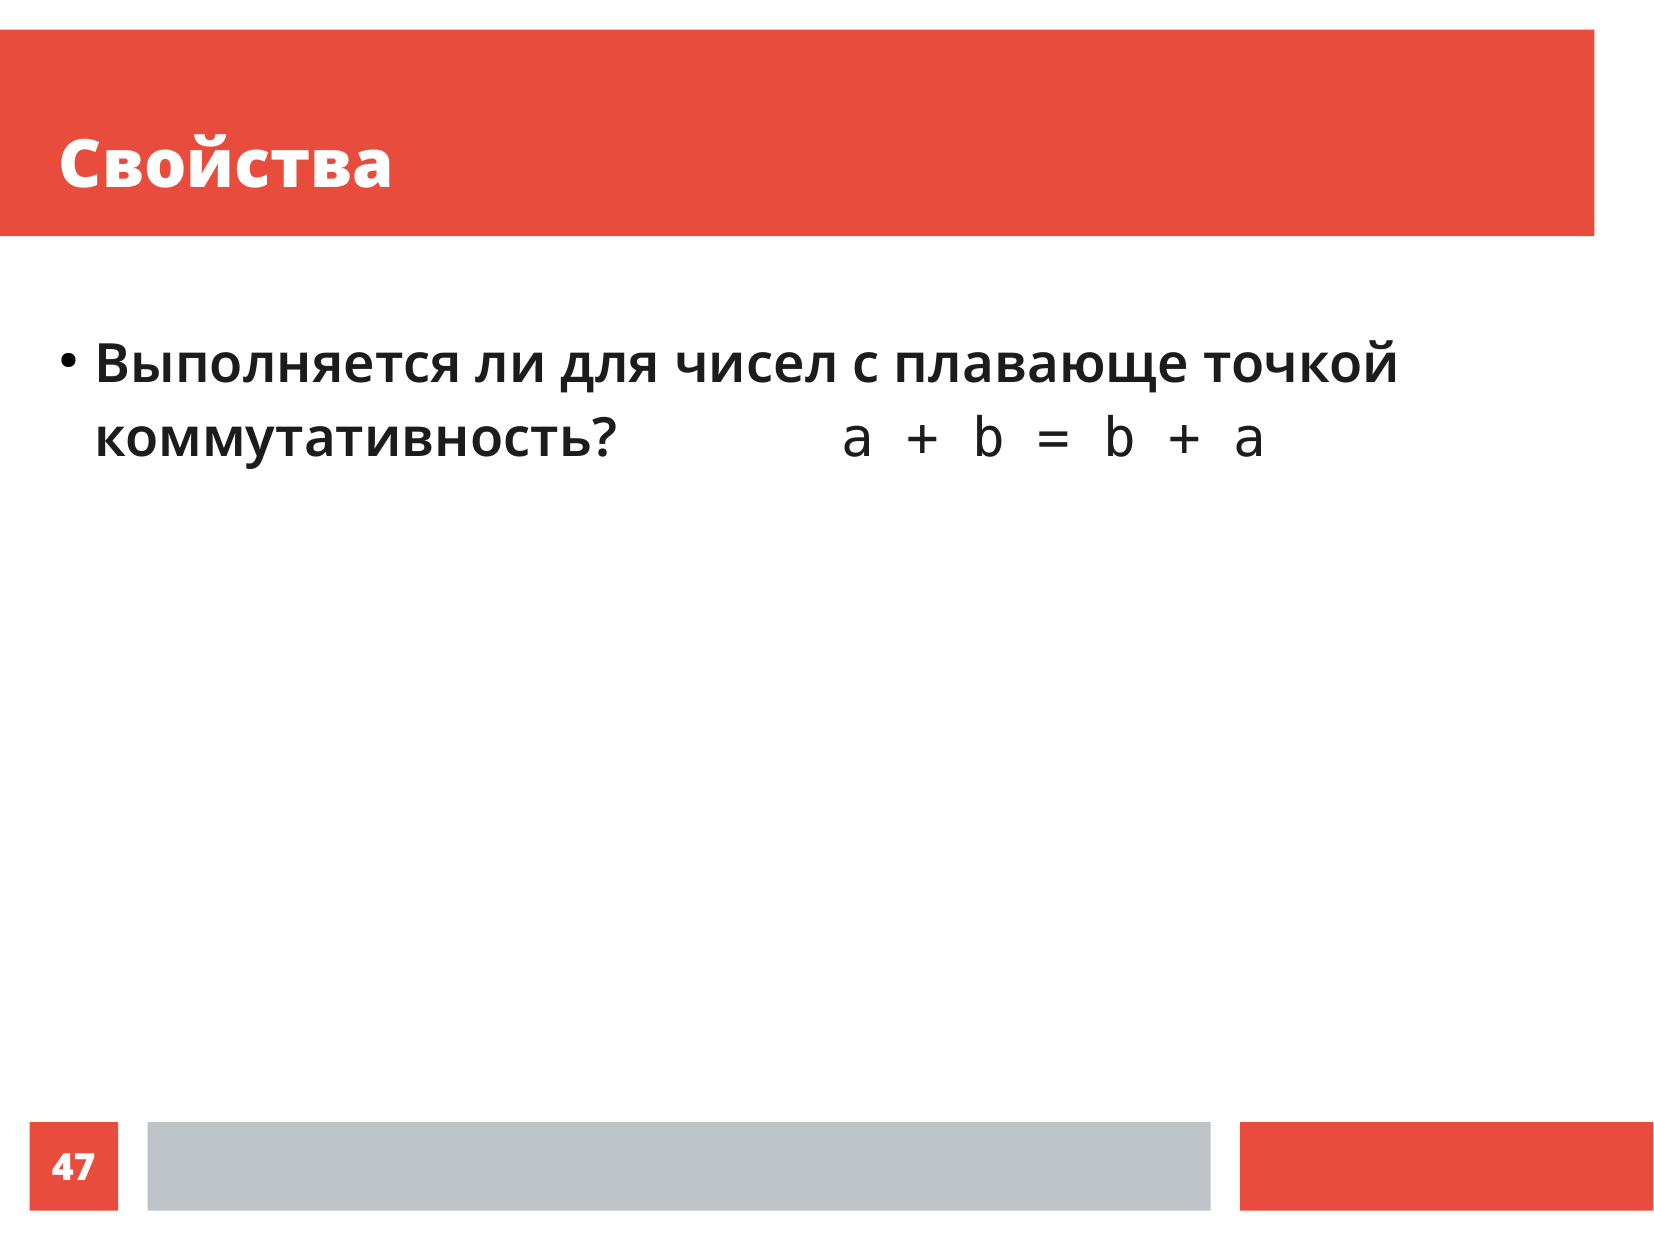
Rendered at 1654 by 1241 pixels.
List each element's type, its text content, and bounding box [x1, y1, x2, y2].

title Свойства [59, 59, 1595, 207]
list Выполняется ли для чисел с плавающе точкой коммутативность? a + b = b + a [59, 324, 1565, 1093]
